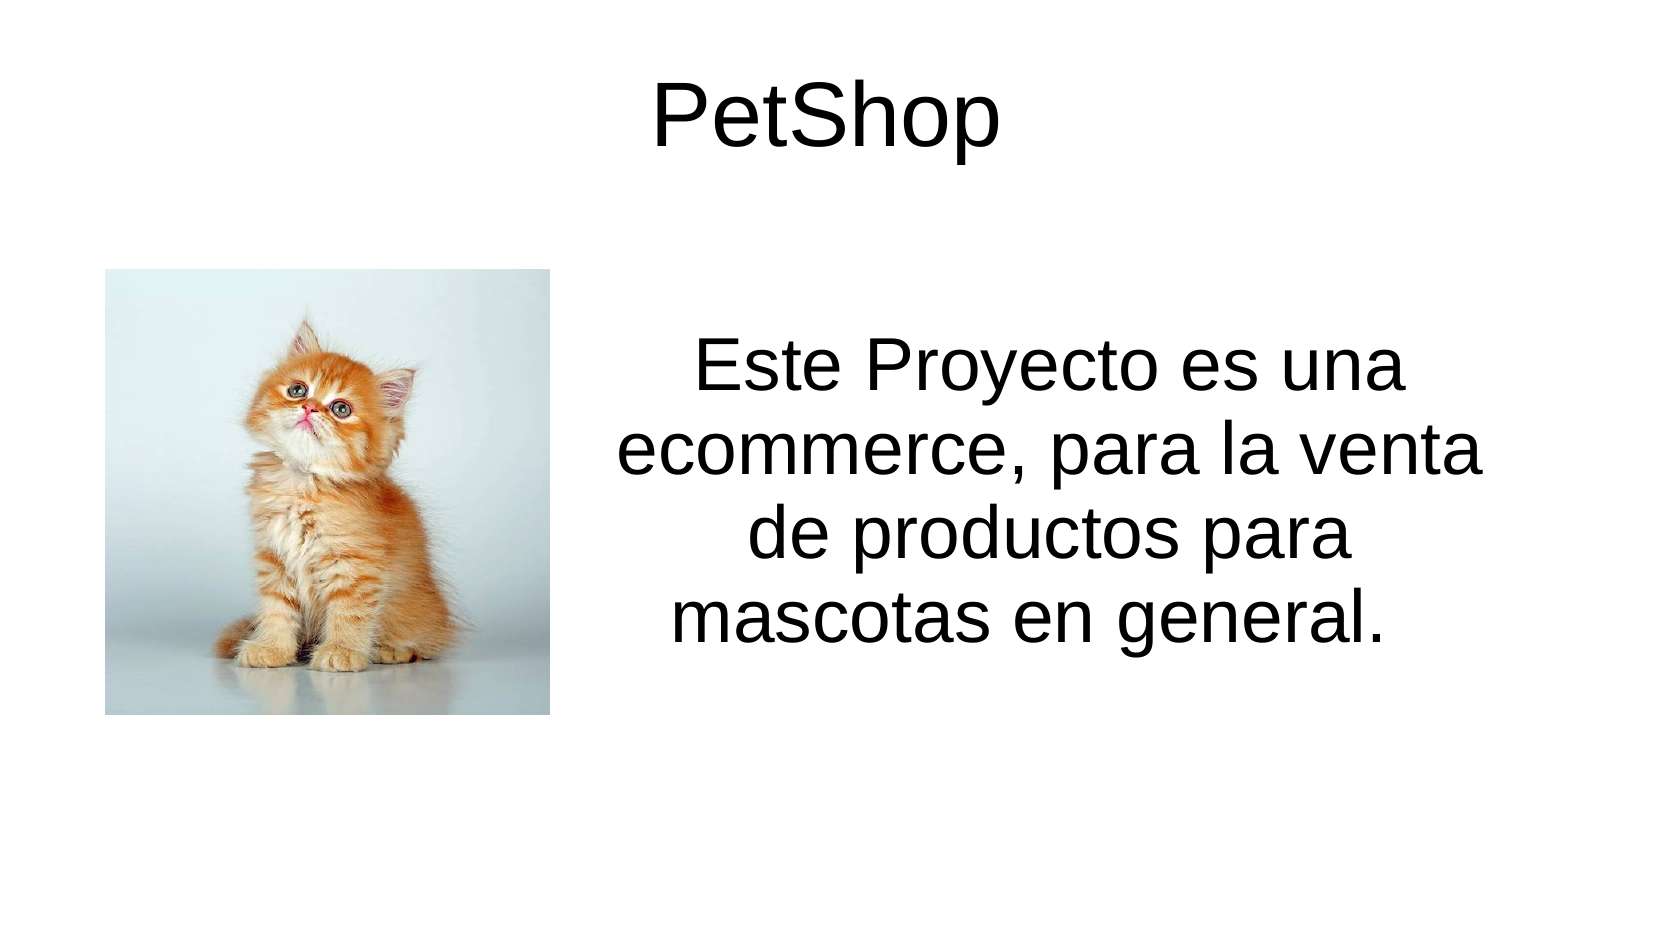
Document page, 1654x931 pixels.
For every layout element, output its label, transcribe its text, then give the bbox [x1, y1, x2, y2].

text_box Este Proyecto es una ecommerce, para la venta de productos para mascotas en general. [585, 315, 1516, 736]
title PetShop [82, 37, 1571, 193]
picture [105, 269, 550, 715]
